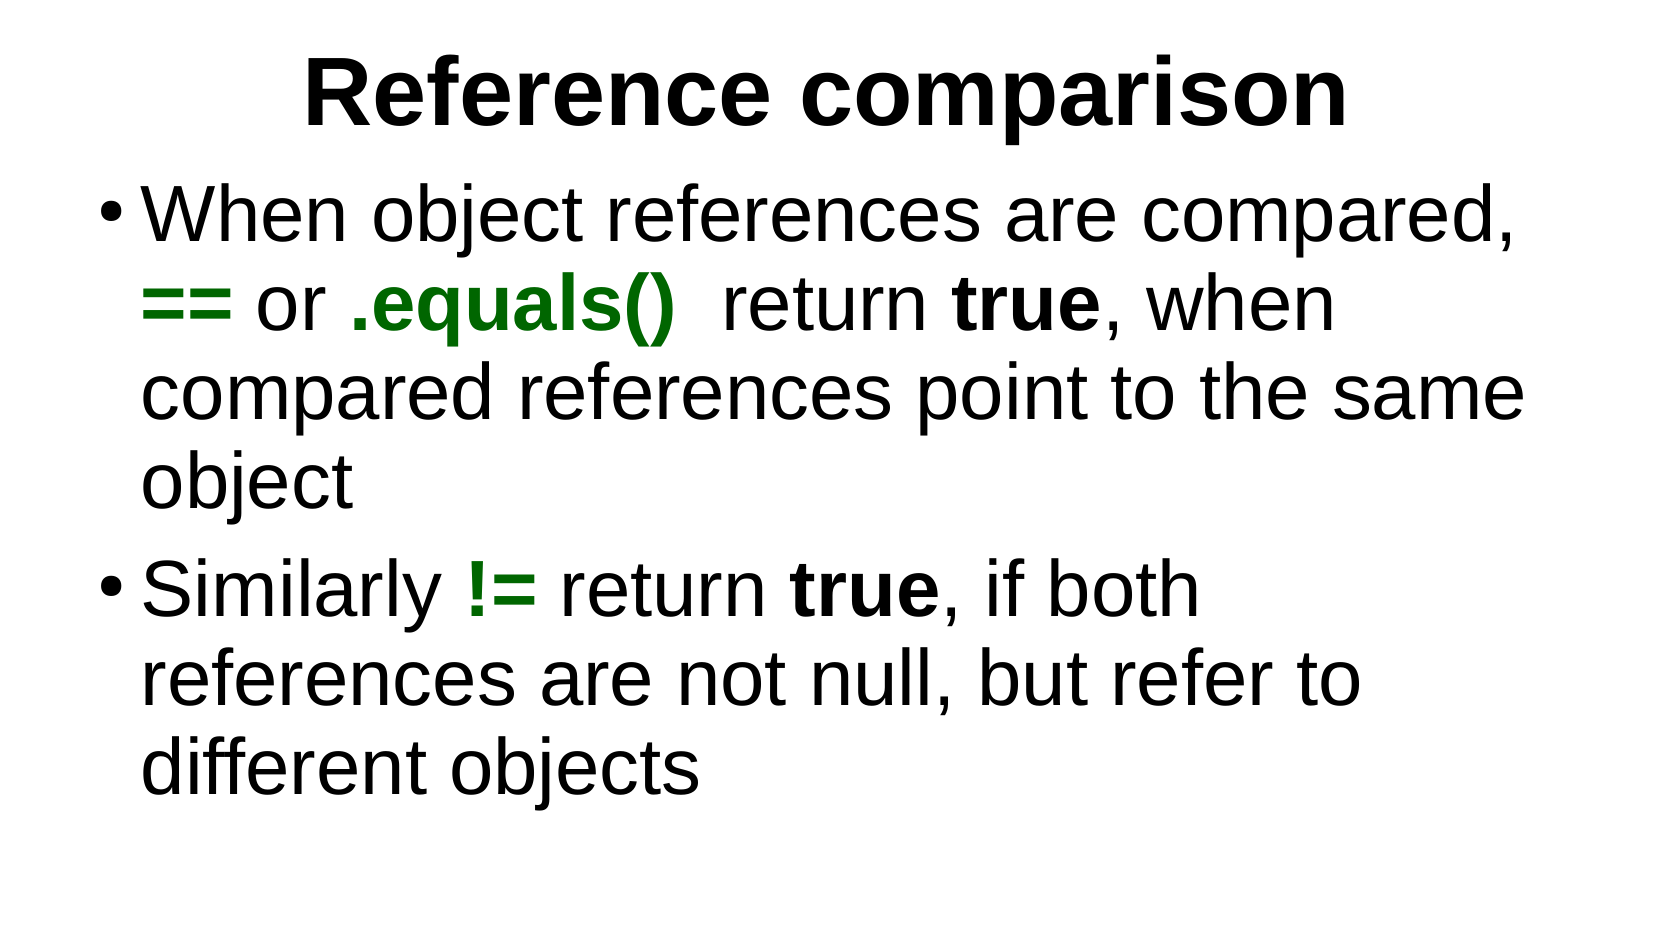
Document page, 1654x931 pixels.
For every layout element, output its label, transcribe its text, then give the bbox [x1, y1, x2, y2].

list When object references are compared, == or .equals() return true, when compared references point to the same object Similarly != return true, if both references are not null, but refer to different objects [82, 168, 1538, 889]
title Reference comparison [82, 6, 1571, 177]
